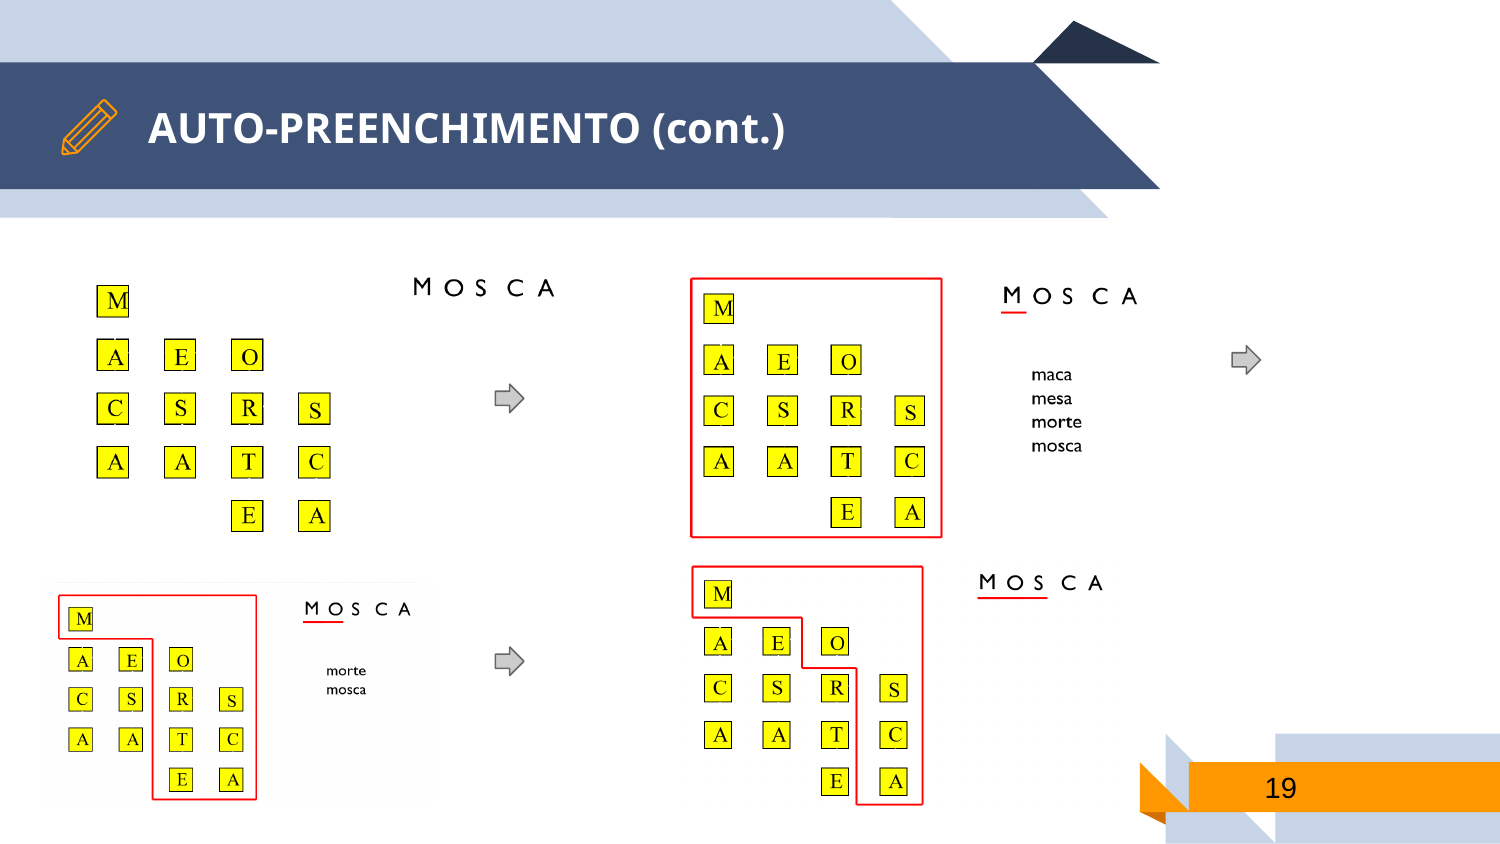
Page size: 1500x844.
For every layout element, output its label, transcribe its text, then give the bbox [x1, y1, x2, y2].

picture [40, 582, 436, 803]
picture [669, 556, 1129, 817]
picture [662, 269, 1163, 543]
text_box [1232, 345, 1261, 375]
slide_number <number> [1249, 760, 1494, 813]
text_box [495, 384, 524, 413]
title AUTO-PREENCHIMENTO (cont.) [133, 64, 997, 190]
text_box [495, 647, 524, 676]
picture [57, 255, 586, 548]
